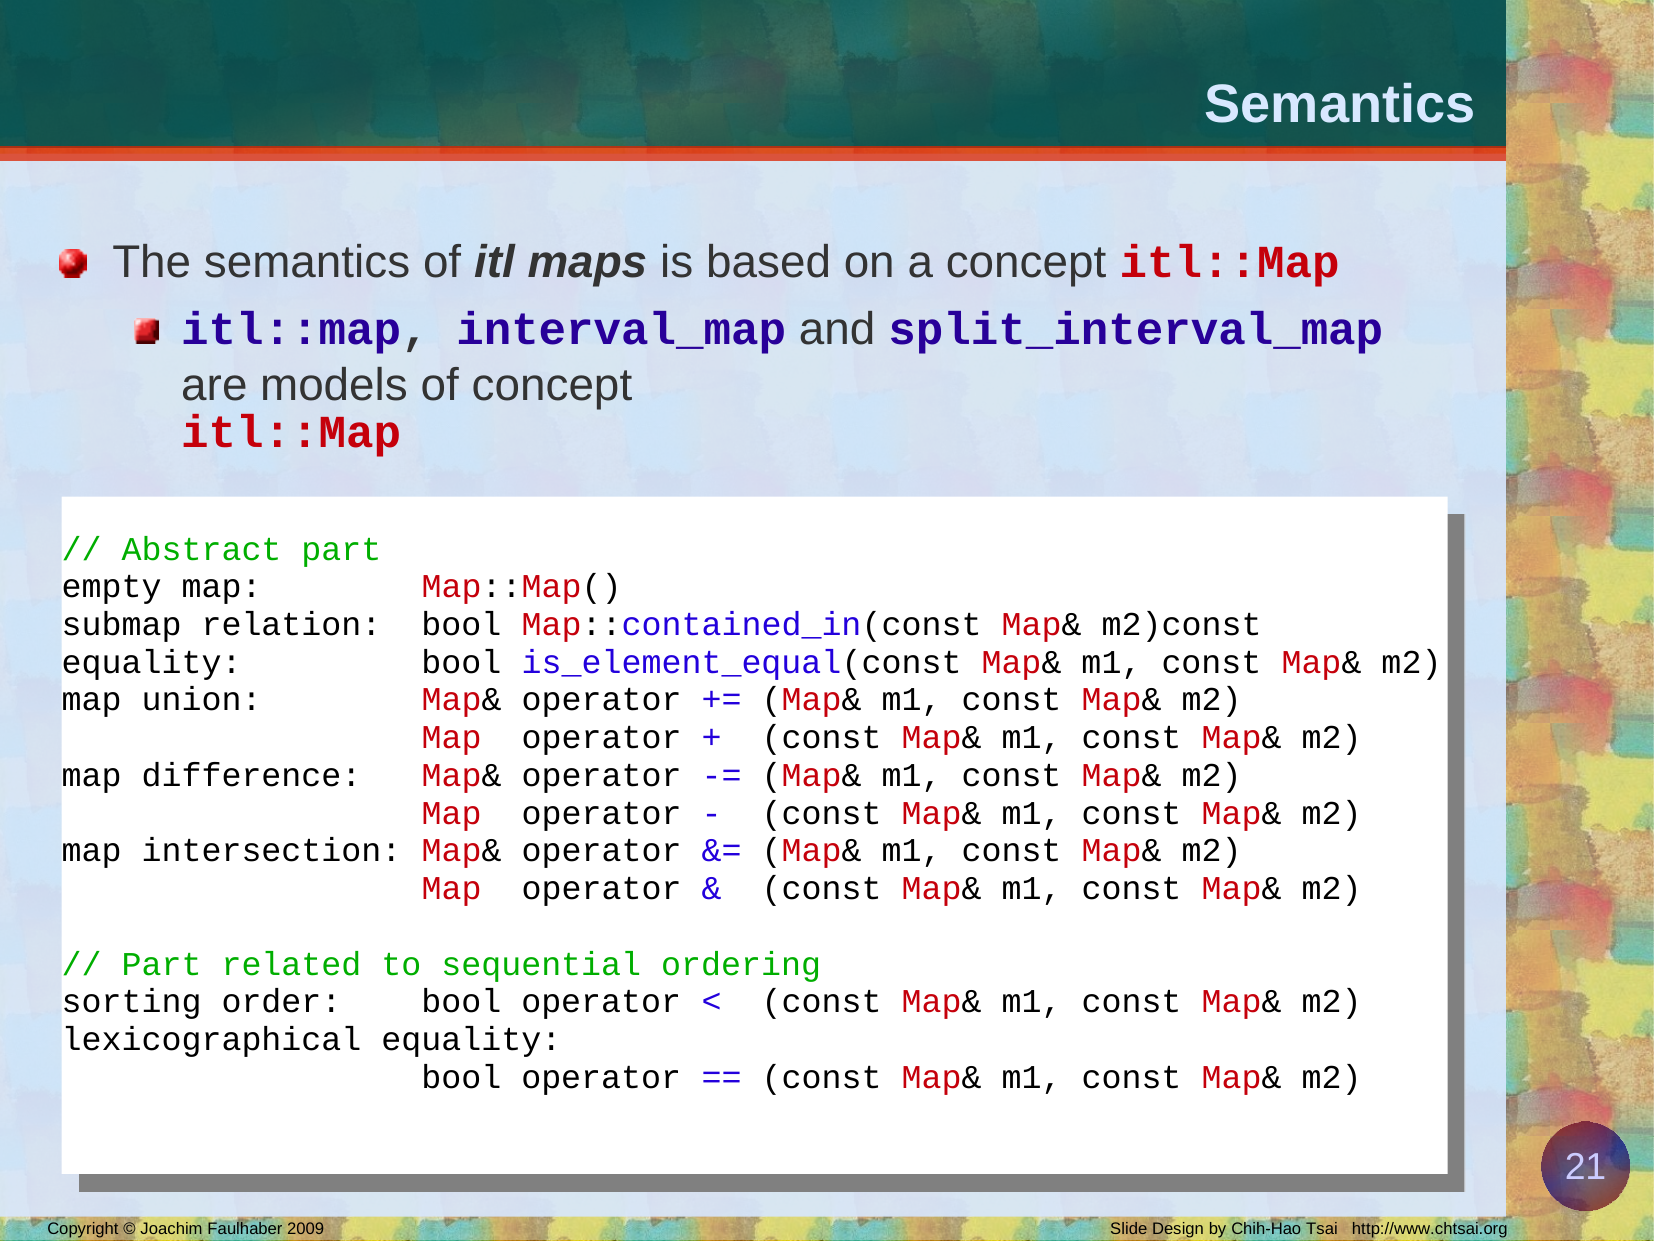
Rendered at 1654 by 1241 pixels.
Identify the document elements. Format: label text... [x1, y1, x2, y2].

list The semantics of itl maps is based on a concept itl::Map itl::map, interval_map and split_interval_map are models of concept itl::Map [59, 236, 1418, 462]
text_box // Abstract part empty map: Map::Map() submap relation: bool Map::contained_in(const Map& m2)const equality: bool is_element_equal(const Map& m1, const Map& m2) map union: Map& operator += (Map& m1, const Map& m2) Map operator + (const Map& m1, const Map& m2) map difference: Map& operator -= (Map& m1, const Map& m2) Map operator - (const Map& m1, const Map& m2) map intersection: Map& operator &= (Map& m1, const Map& m2) Map operator & (const Map& m1, const Map& m2) // Part related to sequential ordering sorting order: bool operator < (const Map& m1, const Map& m2) lexicographical equality: bool operator == (const Map& m1, const Map& m2) [61, 496, 1448, 1164]
title Semantics [29, 59, 1477, 148]
